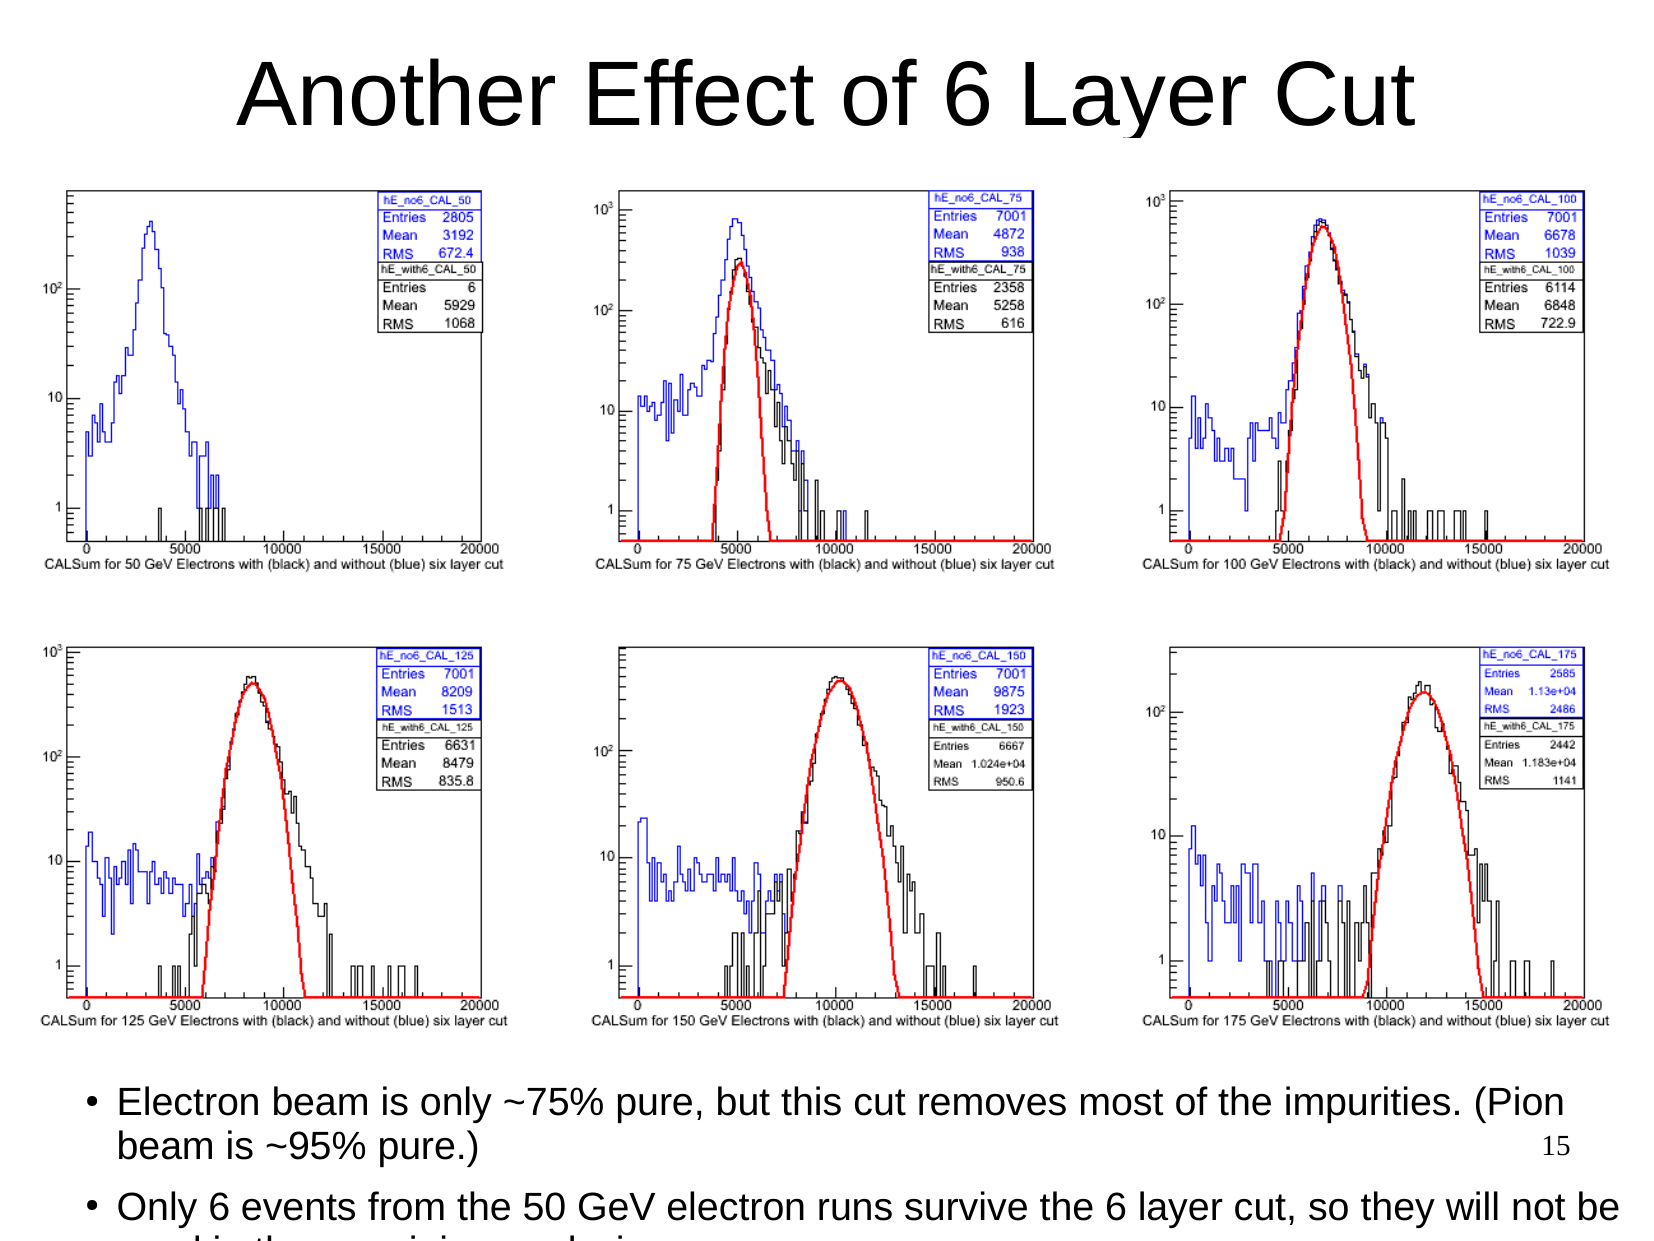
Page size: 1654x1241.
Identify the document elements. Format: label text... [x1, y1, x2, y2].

title Another Effect of 6 Layer Cut [82, 0, 1571, 138]
picture [0, 138, 1654, 1051]
list Electron beam is only ~75% pure, but this cut removes most of the impurities. (Pion beam is ~95% pure.) Only 6 events from the 50 GeV electron runs survive the 6 layer cut, so they will not be used in the remaining analysis. [74, 1080, 1654, 1241]
